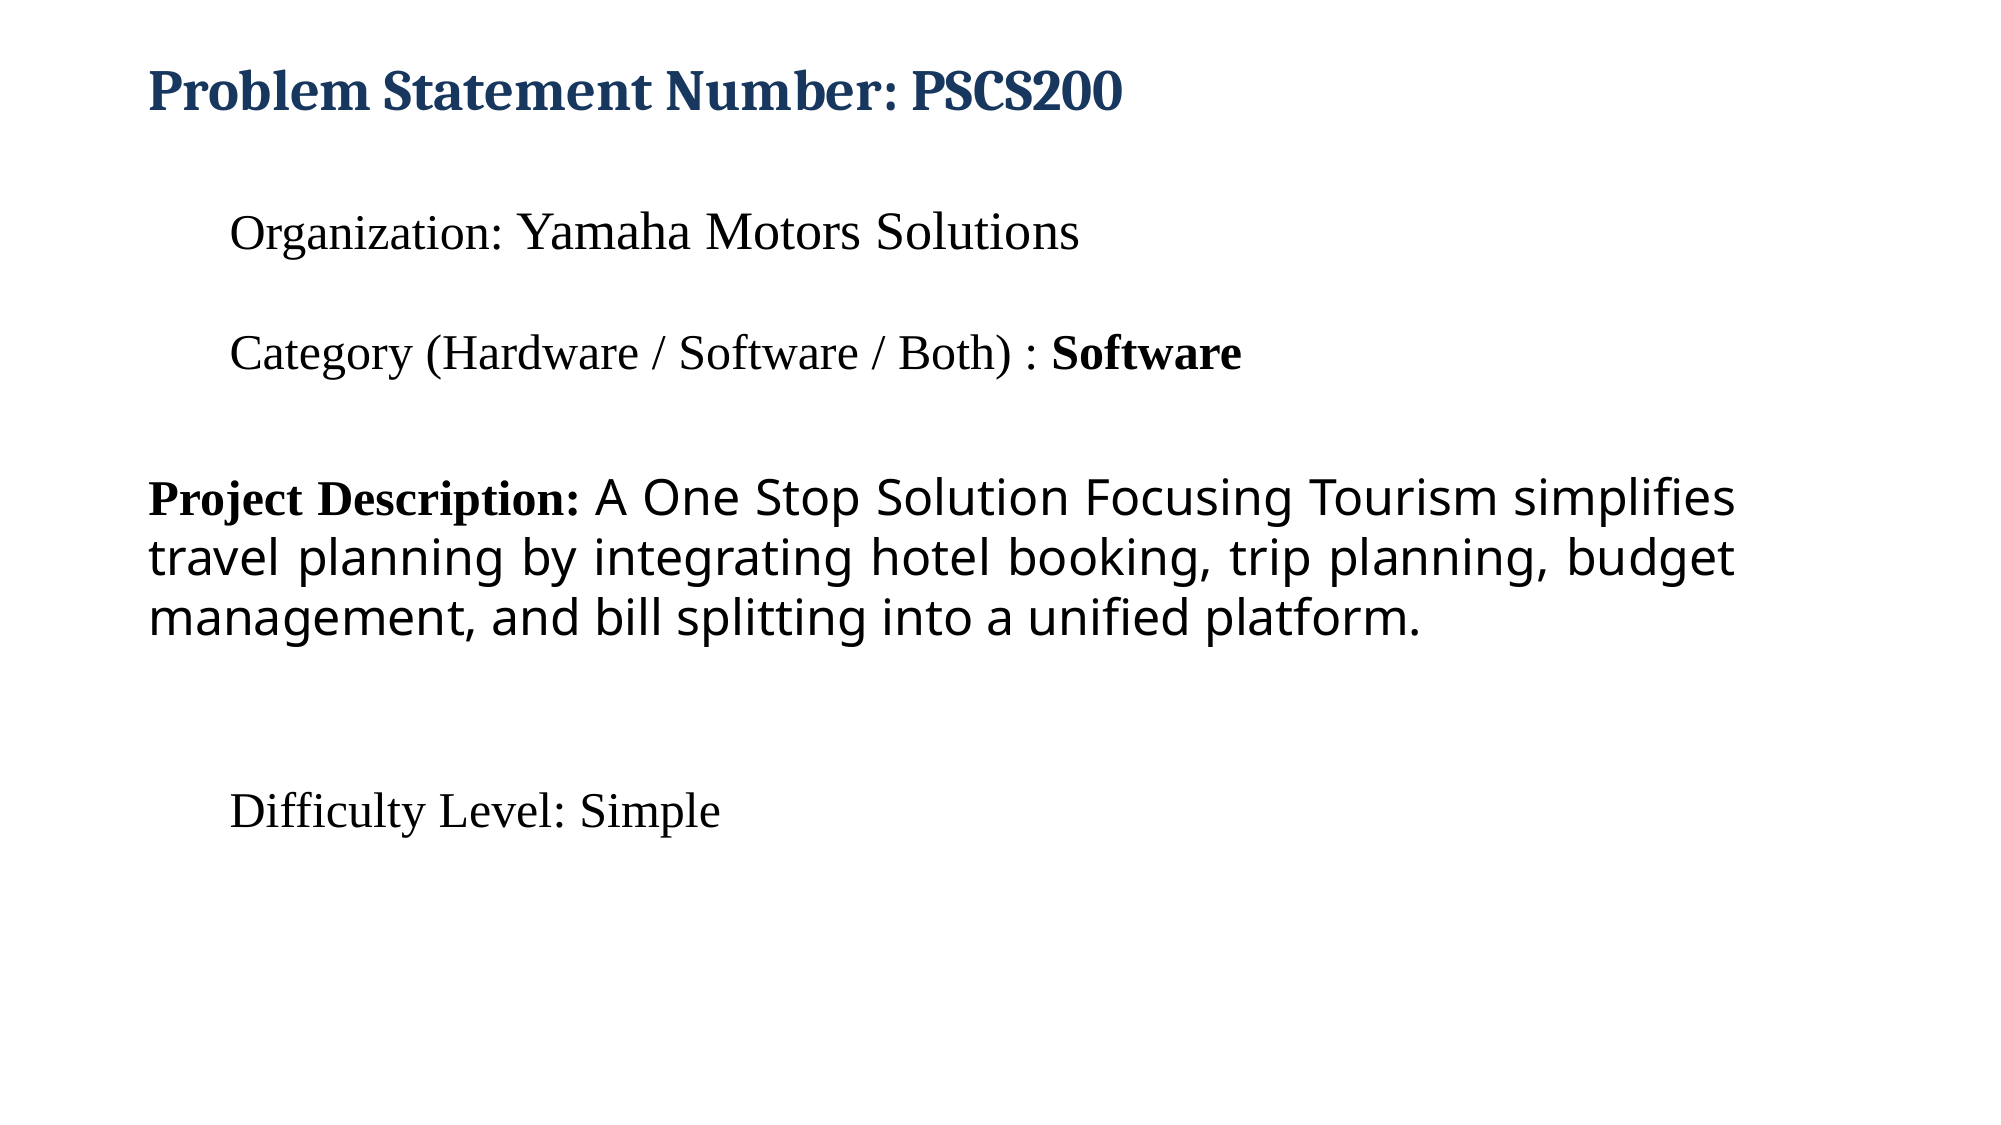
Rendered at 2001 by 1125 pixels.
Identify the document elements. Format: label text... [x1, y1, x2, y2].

list Organization: Yamaha Motors Solutions Category (Hardware / Software / Both) : Software Project Description: A One Stop Solution Focusing Tourism simplifies travel planning by integrating hotel booking, trip planning, budget management, and bill splitting into a unified platform. Difficulty Level: Simple [133, 187, 1884, 1000]
title Problem Statement Number: PSCS200 [133, 45, 1884, 126]
